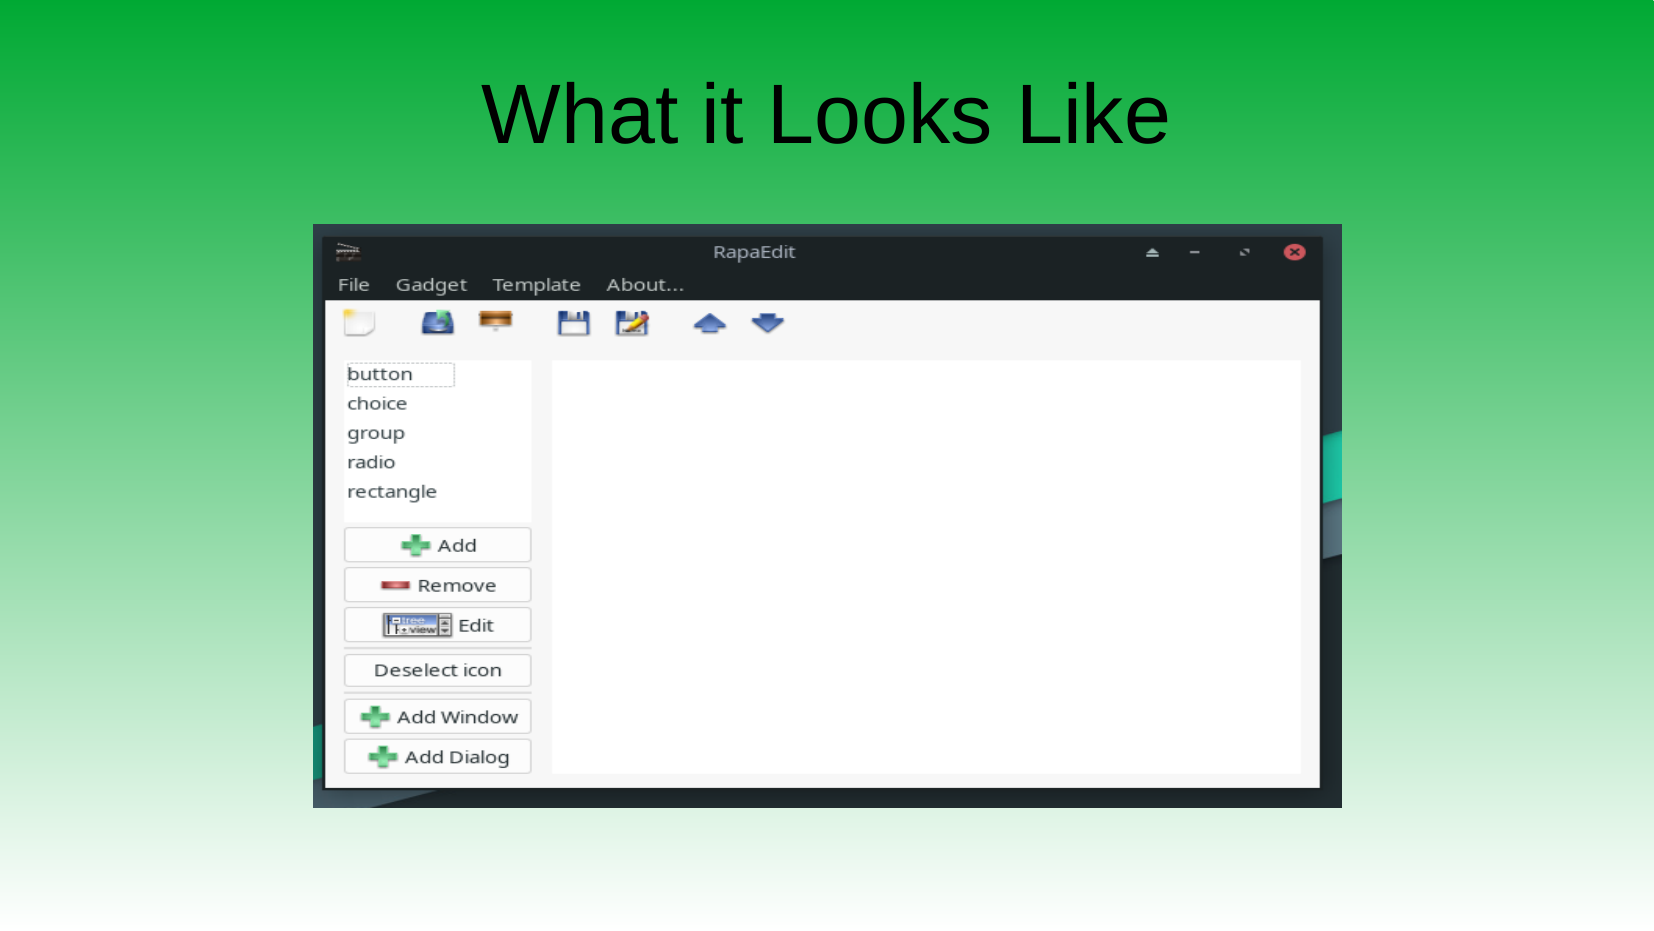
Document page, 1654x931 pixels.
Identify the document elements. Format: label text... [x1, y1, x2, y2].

title What it Looks Like [82, 36, 1571, 193]
picture [313, 224, 1342, 808]
